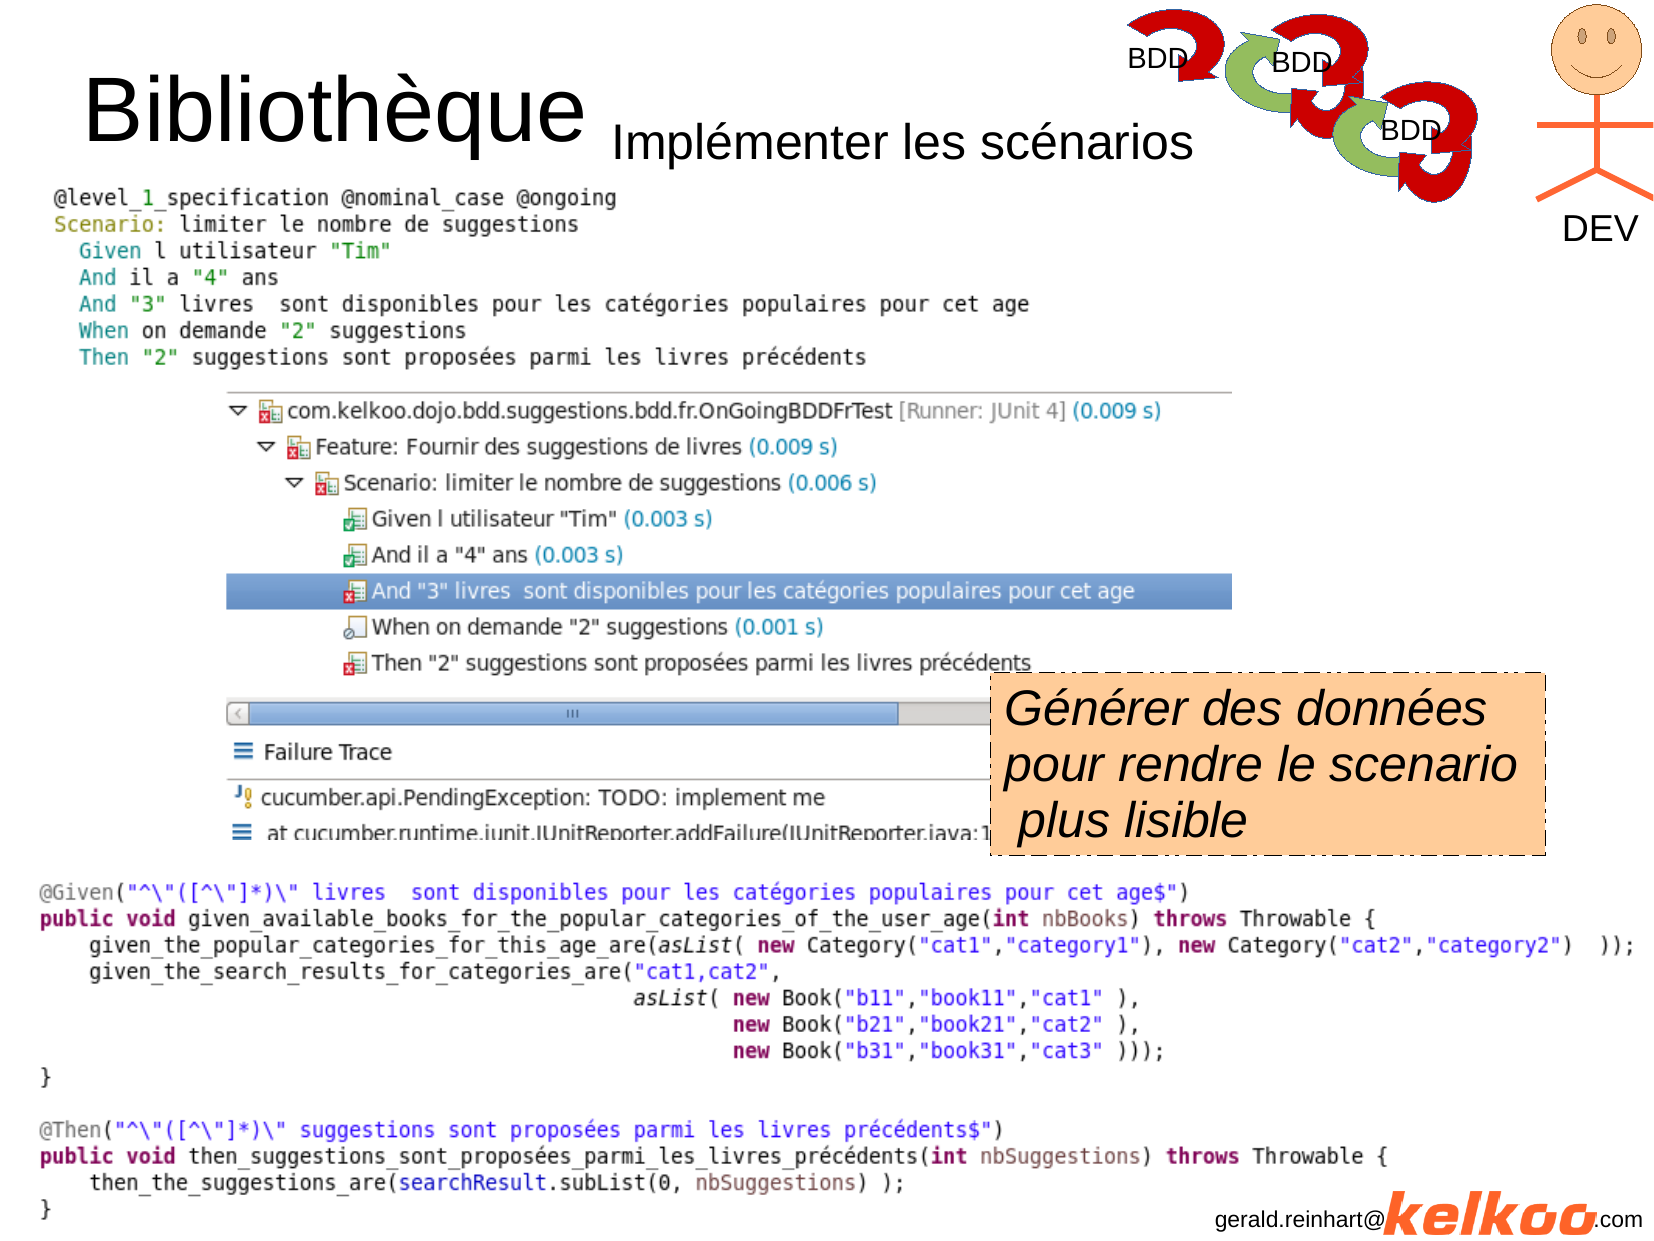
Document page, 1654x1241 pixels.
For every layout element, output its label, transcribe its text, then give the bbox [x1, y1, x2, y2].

title Bibliothèque [82, 5, 1571, 213]
picture [45, 182, 1232, 840]
text_box Générer des données pour rendre le scenario plus lisible [990, 672, 1546, 856]
text_box BDD [1351, 106, 1472, 155]
text_box [1571, 4, 1642, 95]
text_box DEV [1536, 199, 1654, 257]
picture [26, 869, 1654, 1240]
text_box BDD [1097, 34, 1218, 82]
text_box [1240, 32, 1279, 39]
text_box gerald.reinhart@ .com [1193, 1199, 1654, 1241]
text_box [1127, 9, 1225, 62]
text_box Implémenter les scénarios [596, 106, 1210, 178]
text_box BDD [1241, 39, 1362, 87]
text_box [1225, 14, 1478, 203]
